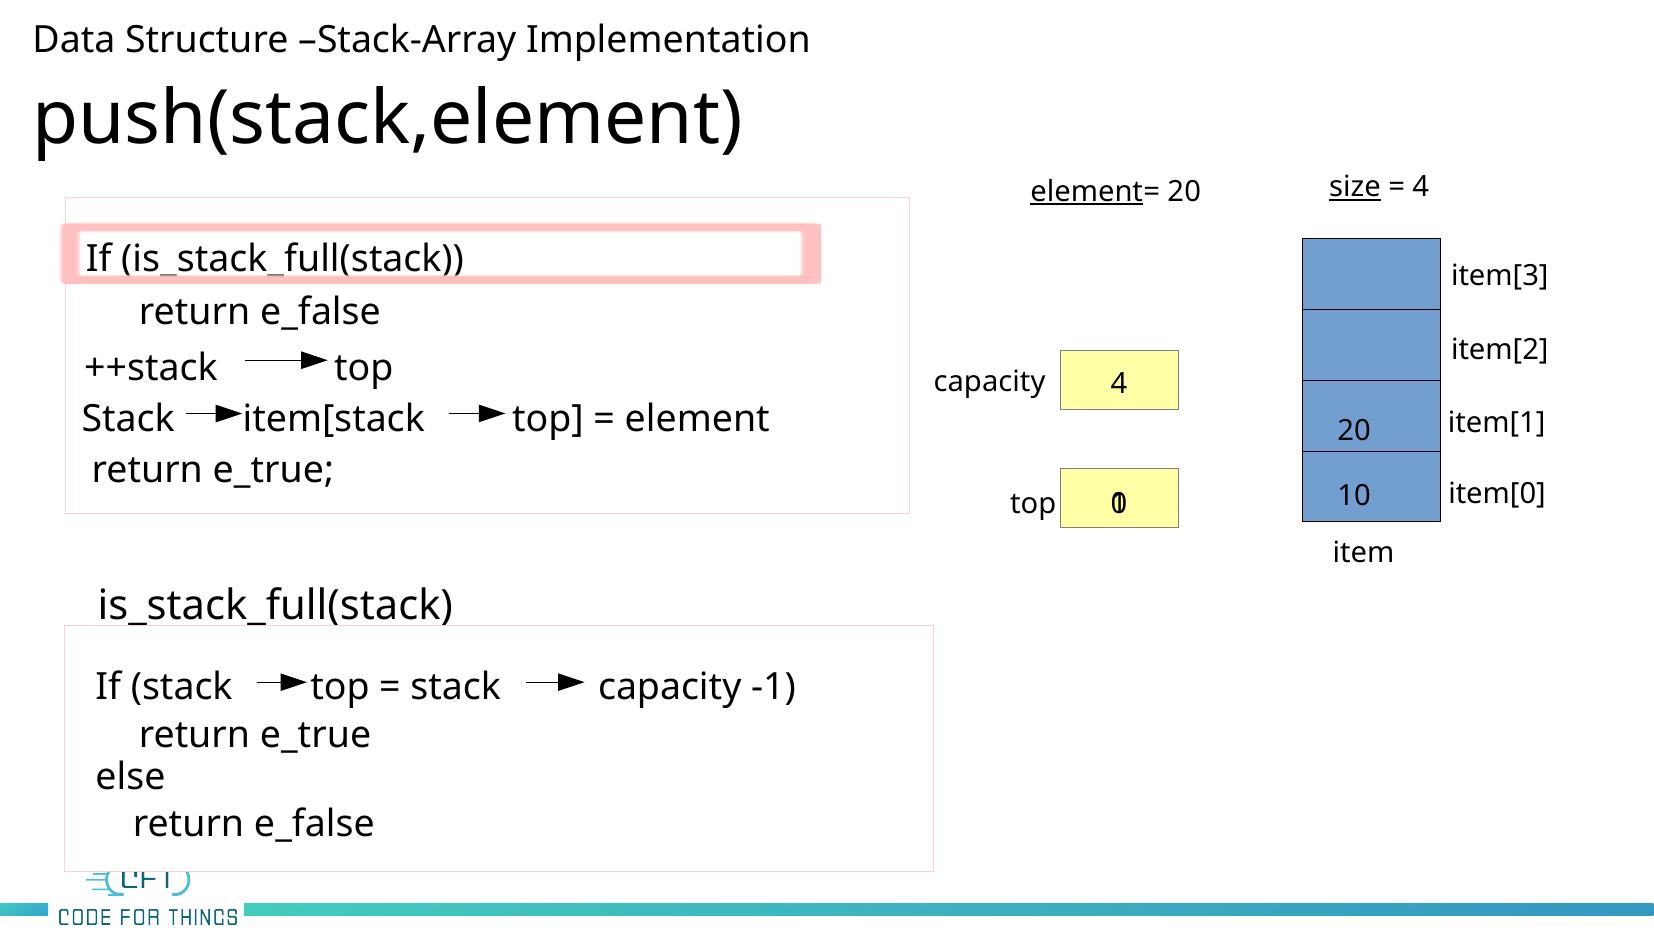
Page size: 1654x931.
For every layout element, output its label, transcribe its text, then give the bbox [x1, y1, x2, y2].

title Data Structure –Stack-Array Implementation push(stack,element) [32, 12, 1536, 166]
text_box return e_false [118, 789, 406, 848]
text_box [1060, 468, 1179, 474]
text_box [65, 284, 124, 383]
text_box item[2] [1441, 330, 1575, 405]
text_box If (stack top = stack capacity -1) [70, 652, 910, 712]
text_box [64, 625, 934, 872]
text_box [1302, 238, 1441, 522]
text_box return e_false [124, 284, 412, 332]
text_box is_stack_full(stack) [82, 566, 626, 625]
text_box [1060, 350, 1179, 410]
text_box item[0] [1433, 478, 1572, 549]
text_box item[3] [1441, 246, 1575, 330]
text_box capacity [918, 352, 1085, 410]
text_box item [1317, 523, 1419, 573]
text_box 20 [1322, 401, 1406, 451]
text_box 1 [1095, 474, 1179, 524]
text_box return e_true; [76, 443, 449, 502]
text_box top [995, 474, 1102, 532]
text_box [65, 197, 910, 514]
picture [59, 846, 237, 925]
text_box [1102, 524, 1179, 528]
text_box Stack item[stack top] = element [47, 383, 839, 443]
picture [59, 222, 821, 284]
text_box If (is_stack_full(stack)) [412, 284, 532, 290]
text_box ++stack top [69, 332, 508, 392]
text_box 10 [1322, 466, 1406, 516]
text_box size = 4 [1314, 166, 1510, 215]
text_box element= 20 [1015, 166, 1270, 212]
text_box else [70, 741, 189, 801]
text_box item[1] [1441, 405, 1572, 478]
text_box return e_true [124, 699, 399, 759]
text_box 4 [1095, 354, 1155, 404]
